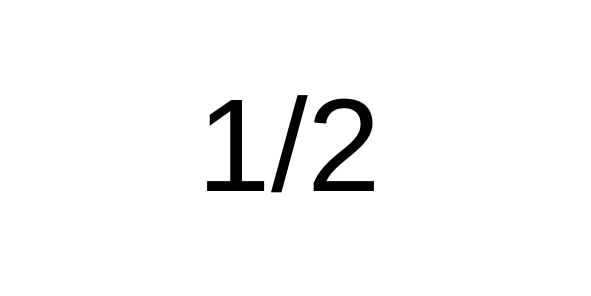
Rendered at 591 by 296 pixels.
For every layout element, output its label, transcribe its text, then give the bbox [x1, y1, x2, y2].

subtitle 1/2 [23, 0, 556, 292]
